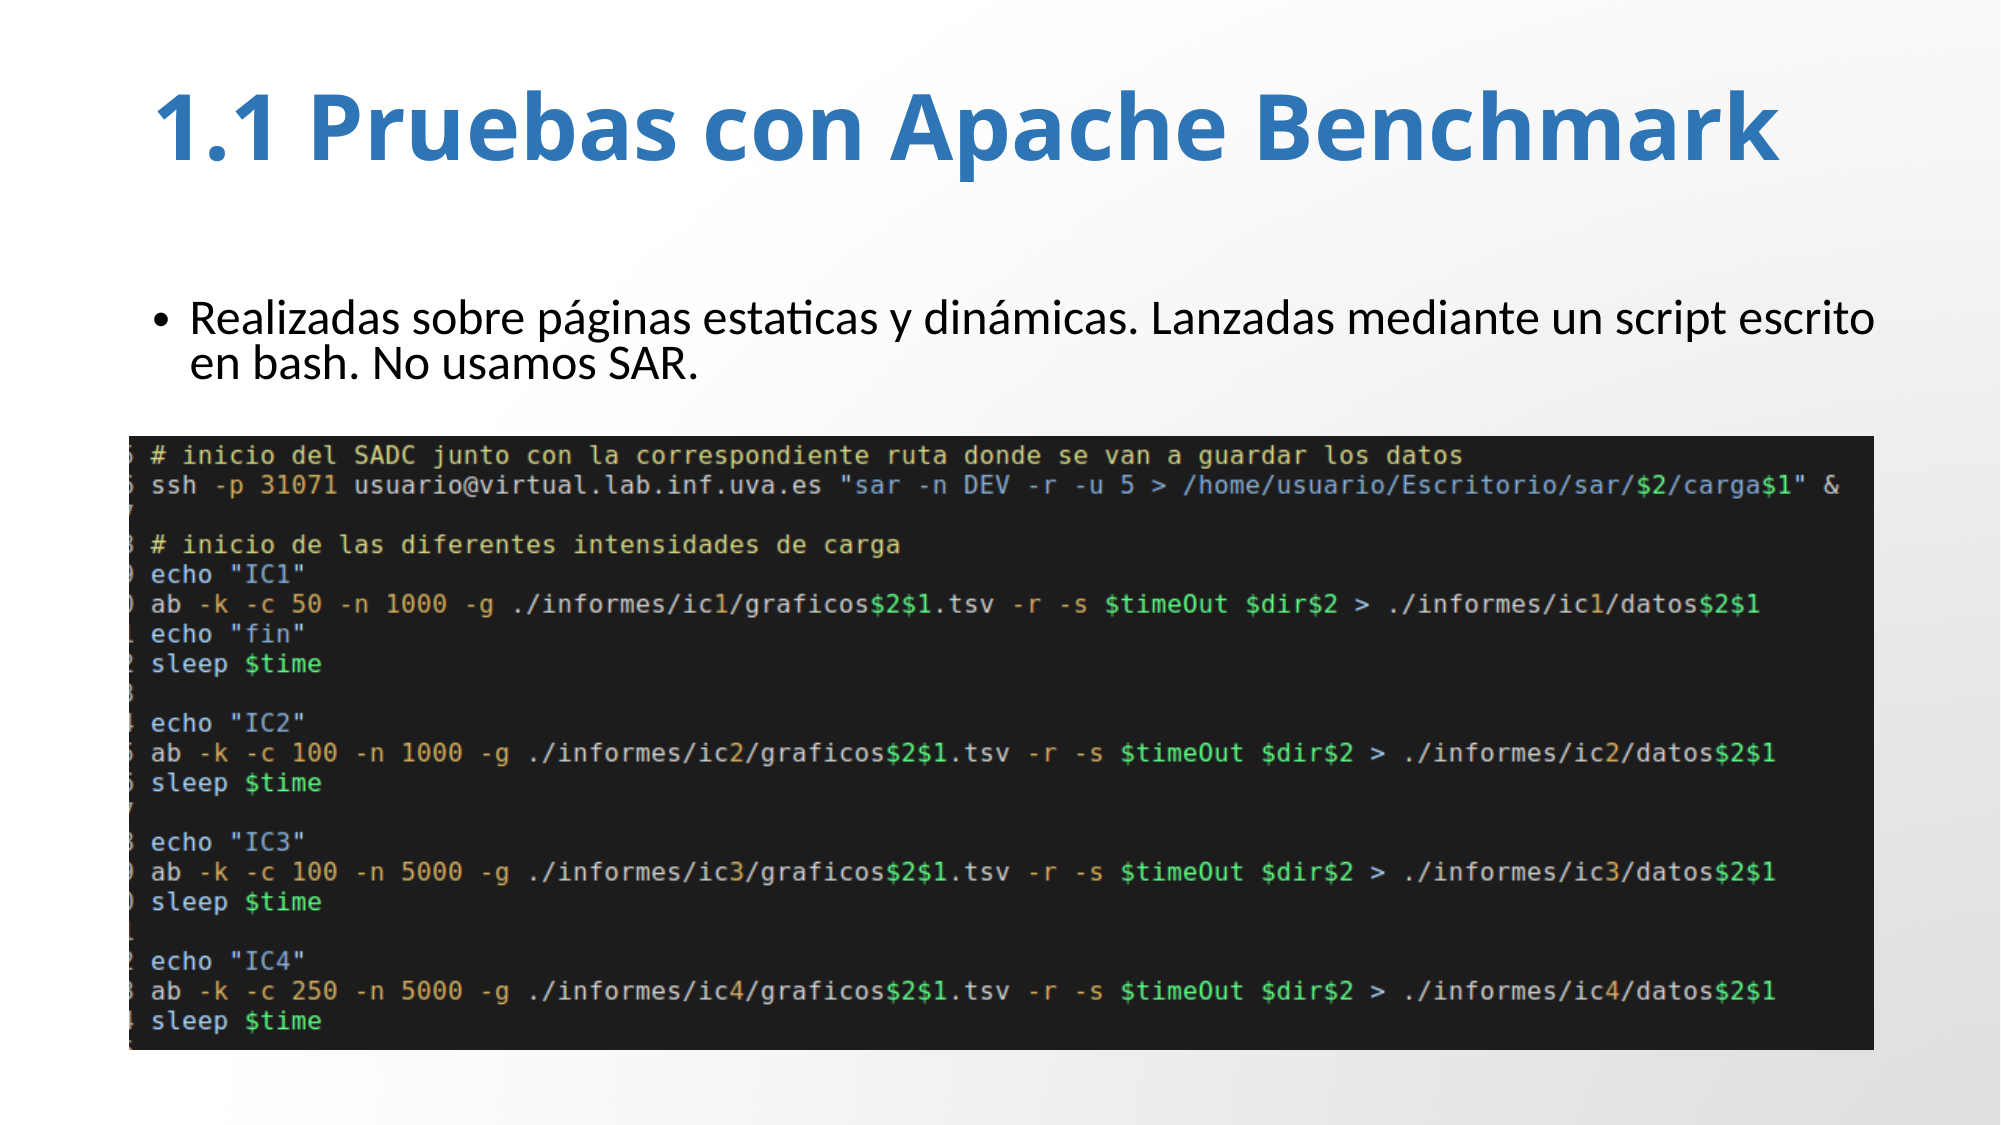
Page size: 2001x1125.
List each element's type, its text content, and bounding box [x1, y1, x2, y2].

picture [0, 0, 2001, 1125]
text_box Realizadas sobre páginas estaticas y dinámicas. Lanzadas mediante un script escrito en bash. No usamos SAR. [137, 214, 1893, 941]
text_box 1.1 Pruebas con Apache Benchmark [137, 17, 1863, 236]
